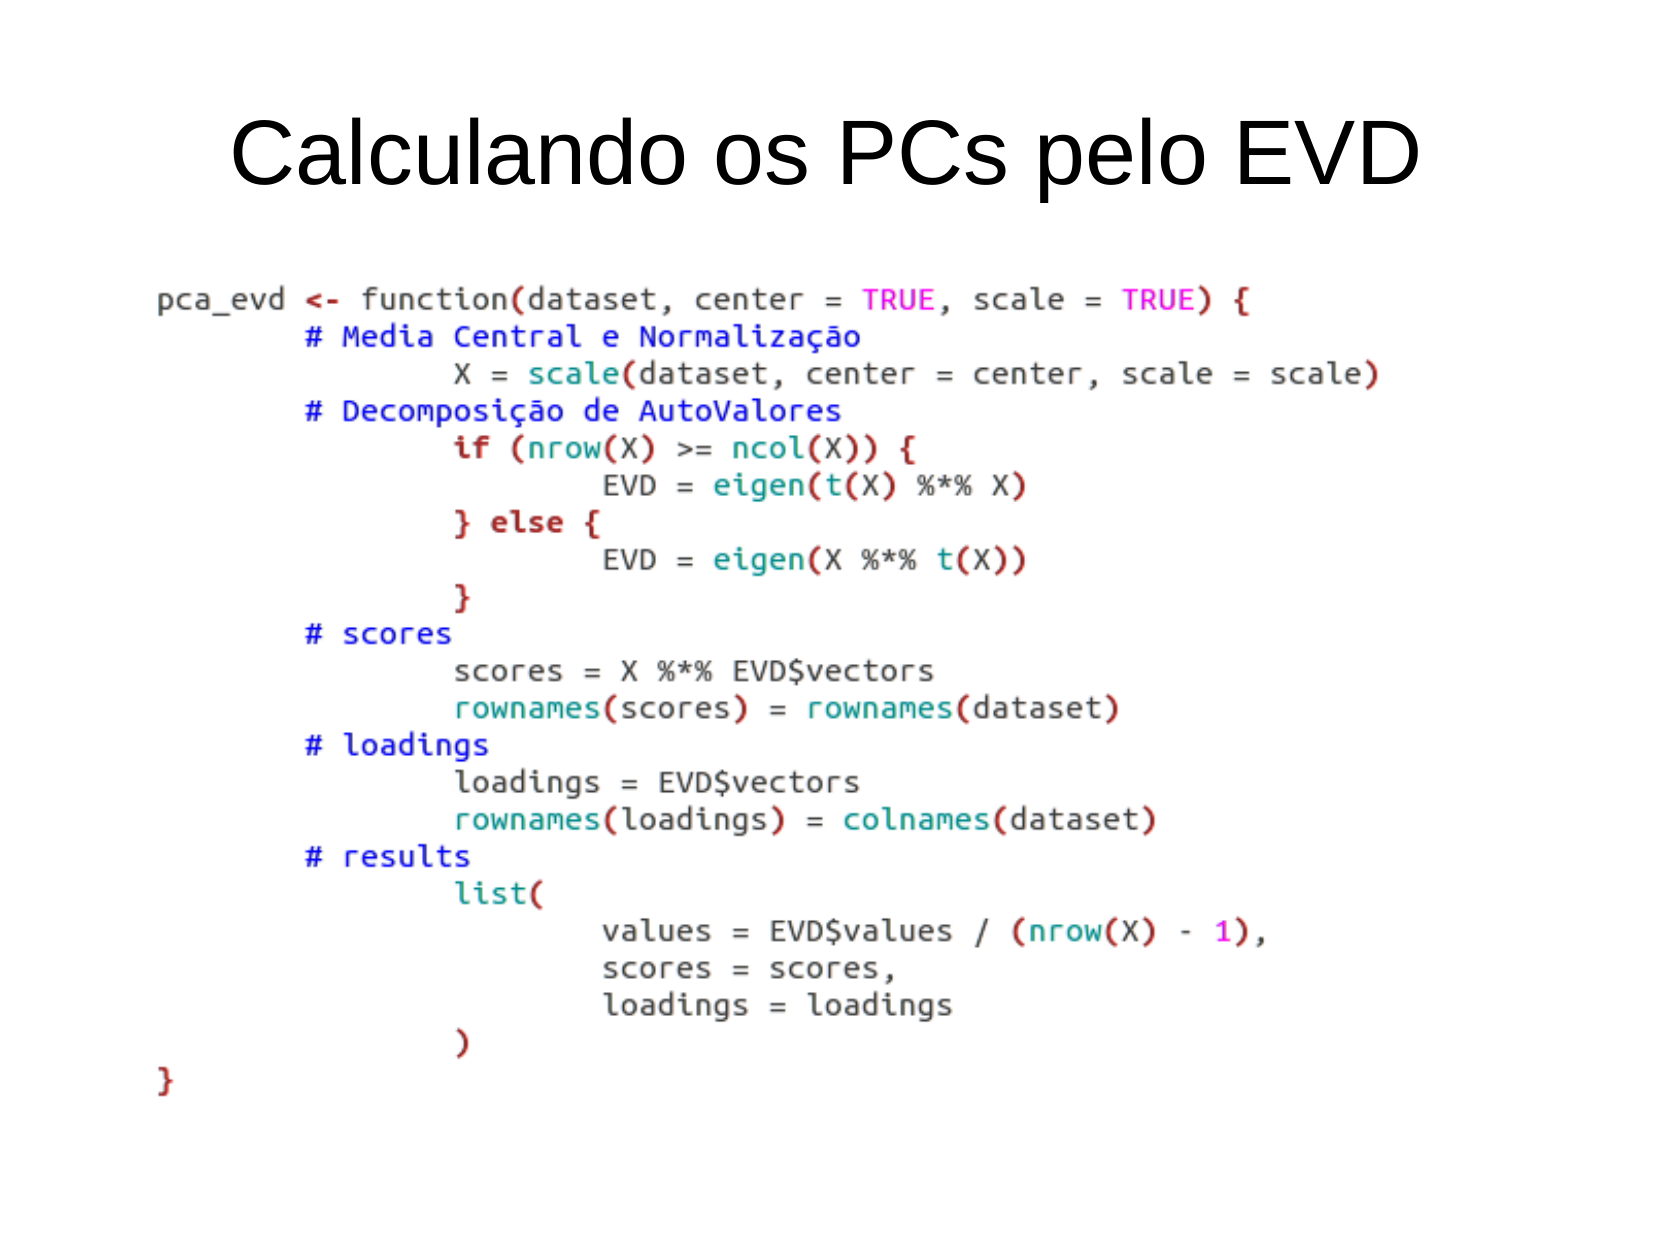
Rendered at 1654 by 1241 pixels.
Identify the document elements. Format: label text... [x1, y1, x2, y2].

title Calculando os PCs pelo EVD [82, 49, 1571, 257]
picture [153, 271, 1429, 1115]
